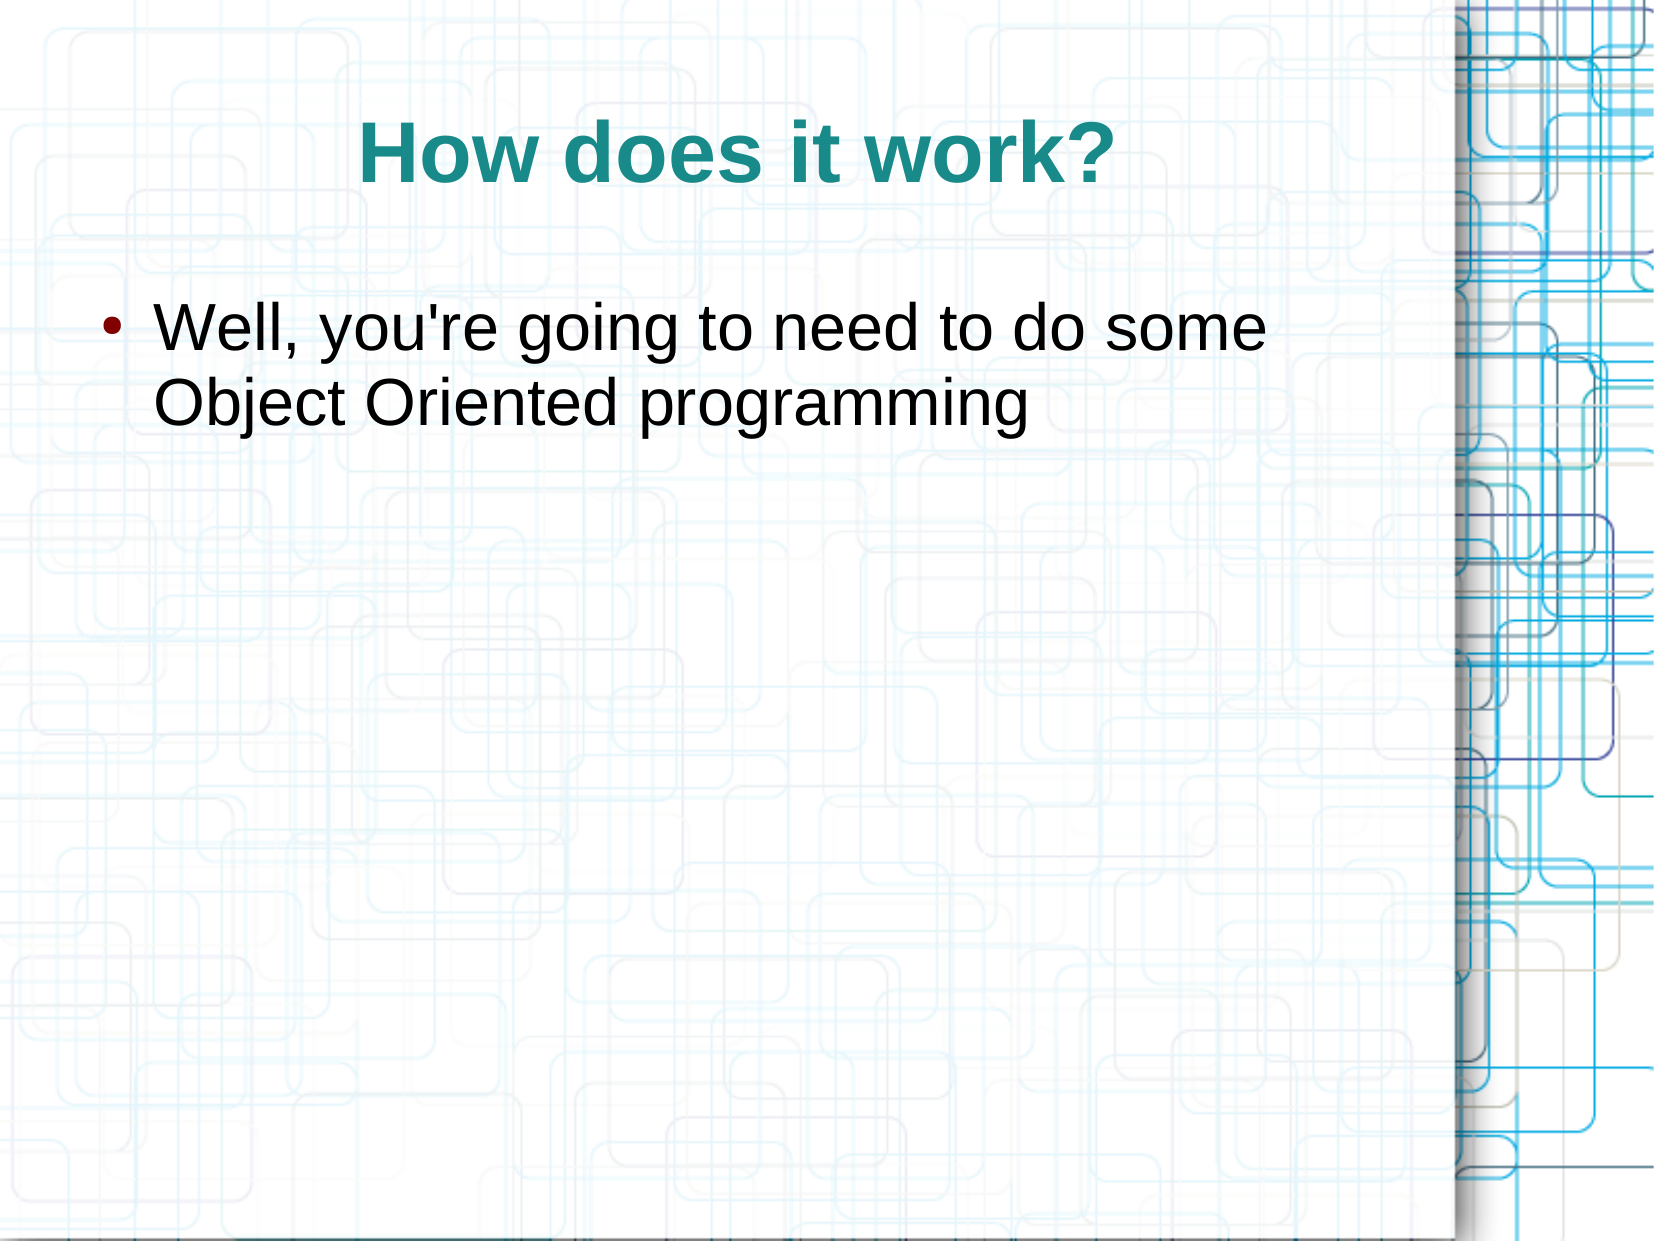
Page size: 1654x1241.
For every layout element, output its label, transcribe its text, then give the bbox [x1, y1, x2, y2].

list Well, you're going to need to do some Object Oriented programming [82, 290, 1418, 1109]
picture [0, 0, 1654, 1241]
title How does it work? [59, 49, 1418, 257]
